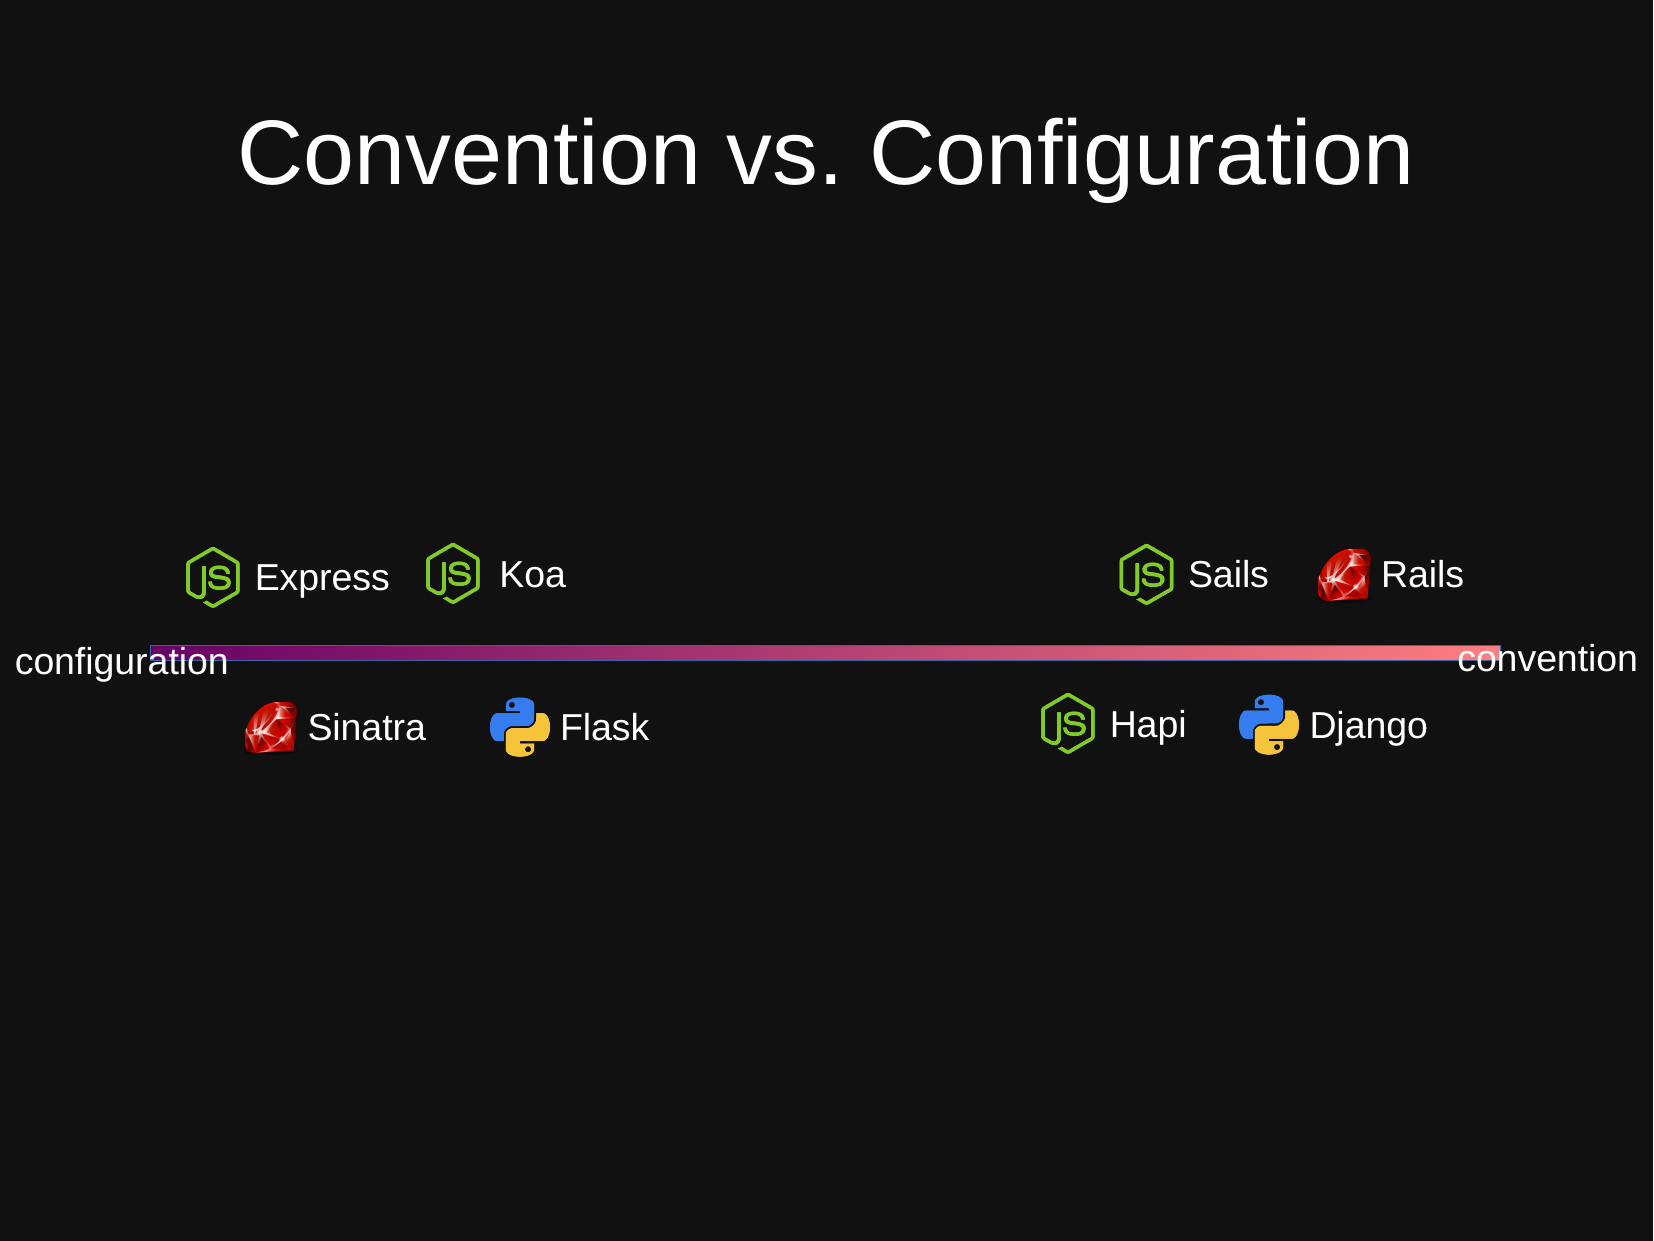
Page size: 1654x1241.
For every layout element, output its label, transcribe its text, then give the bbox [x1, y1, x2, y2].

text_box Rails [1366, 546, 1480, 604]
text_box [244, 645, 1442, 661]
picture [244, 701, 299, 756]
text_box Sails [1173, 546, 1285, 604]
picture [1317, 548, 1373, 604]
picture [1020, 674, 1116, 771]
text_box Flask [545, 699, 665, 756]
picture [481, 689, 558, 766]
text_box convention [1442, 630, 1653, 687]
text_box configuration [0, 633, 244, 691]
picture [1098, 525, 1195, 622]
title Convention vs. Configuration [82, 49, 1571, 257]
text_box Hapi [1095, 695, 1202, 753]
text_box Koa [484, 545, 581, 603]
picture [165, 528, 261, 625]
picture [1230, 686, 1307, 763]
picture [405, 524, 501, 621]
text_box Express [240, 549, 405, 606]
text_box Django [1294, 696, 1443, 754]
text_box Sinatra [292, 699, 441, 756]
